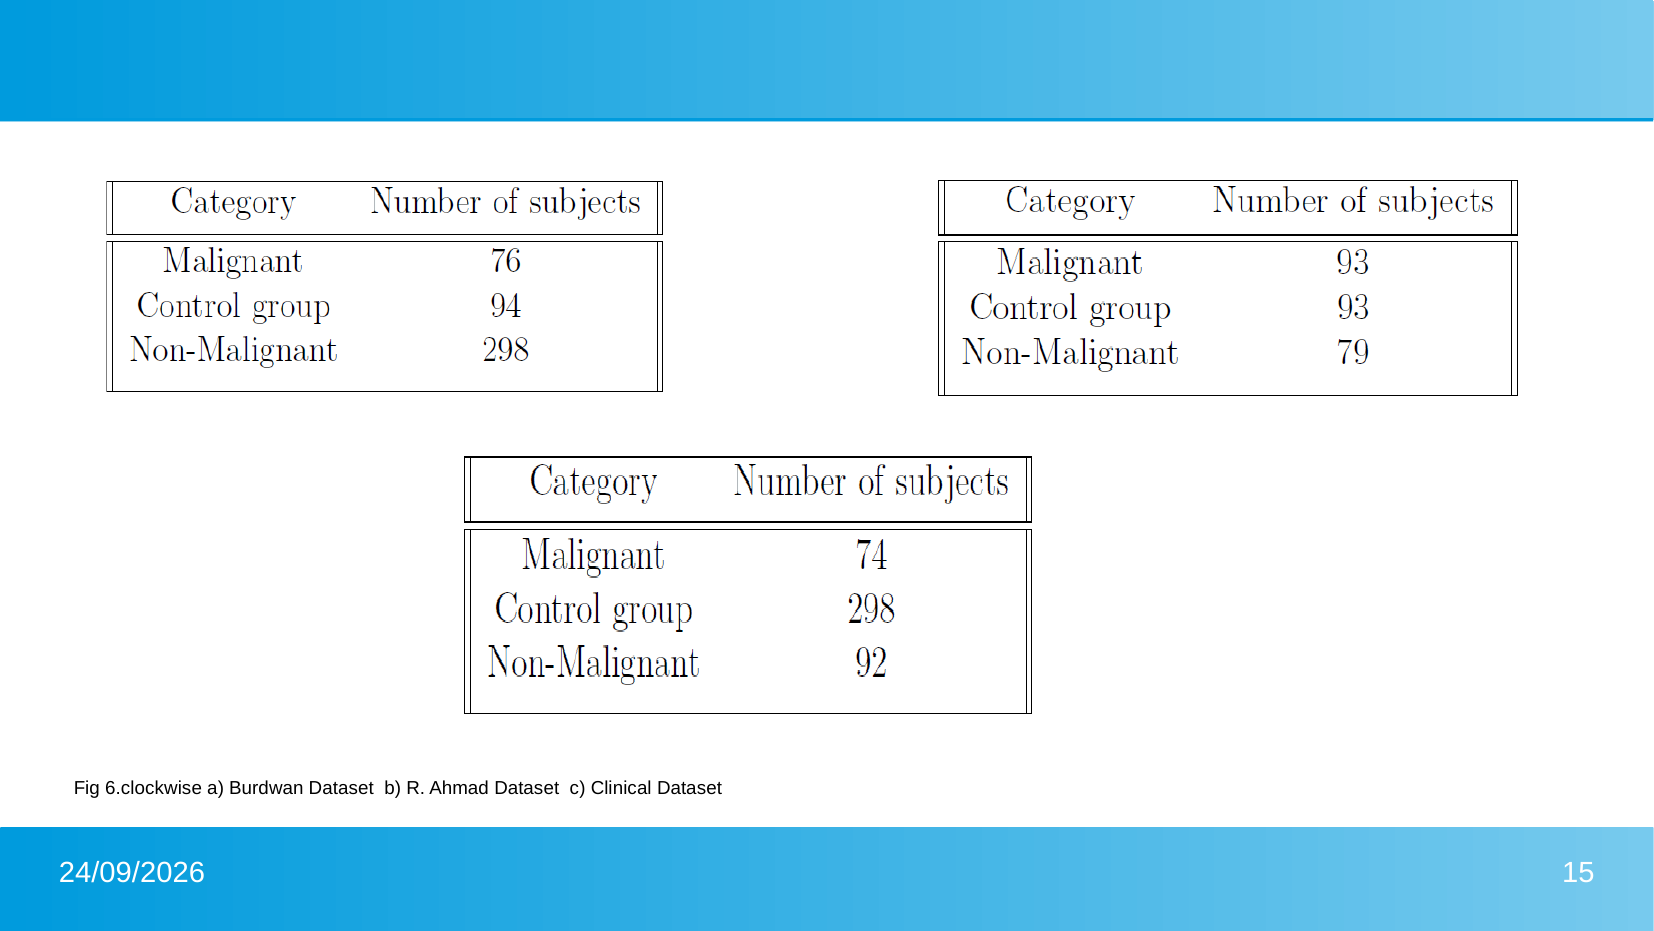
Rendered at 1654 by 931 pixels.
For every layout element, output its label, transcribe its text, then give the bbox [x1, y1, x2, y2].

text_box Fig 6.clockwise a) Burdwan Dataset b) R. Ahmad Dataset c) Clinical Dataset [59, 769, 916, 827]
picture [88, 147, 1536, 746]
